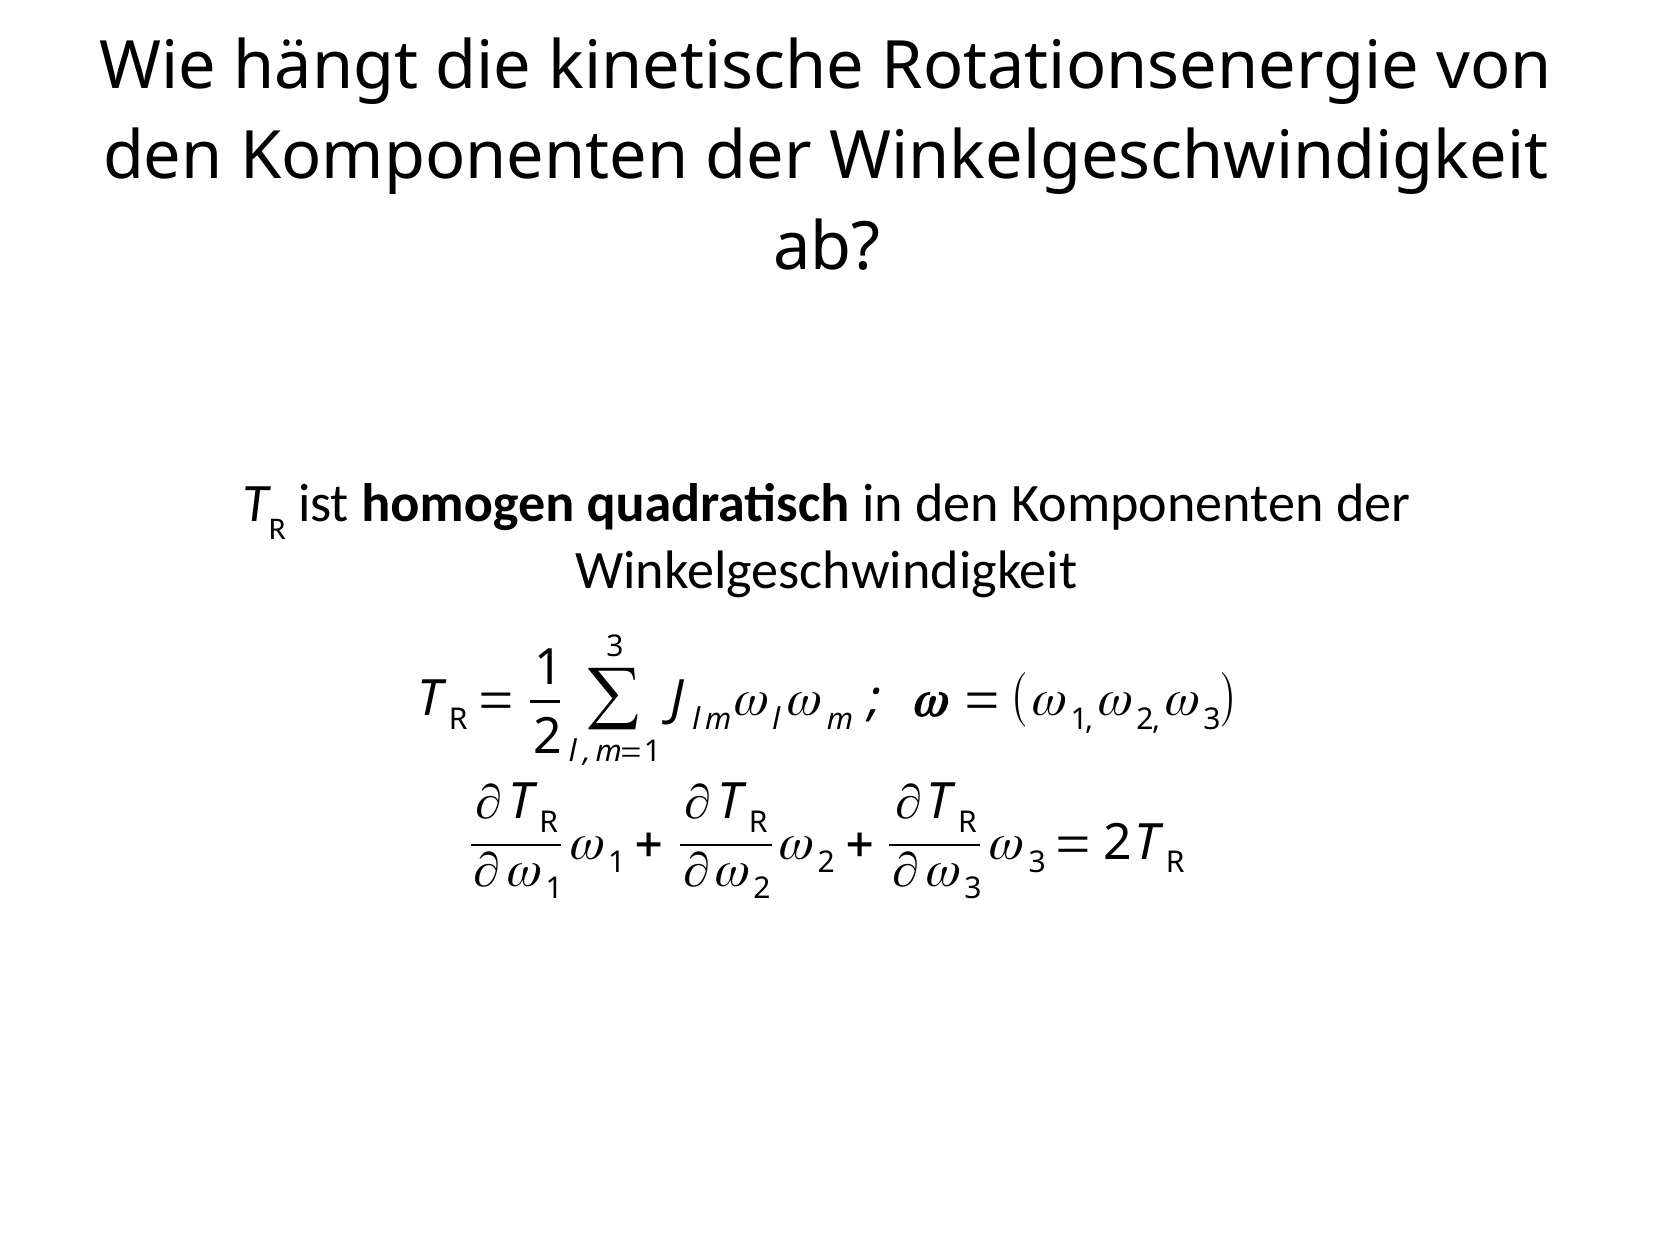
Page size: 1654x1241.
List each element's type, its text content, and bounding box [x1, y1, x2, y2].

subtitle TR ist homogen quadratisch in den Komponenten der Winkelgeschwindigkeit [82, 290, 1571, 1010]
chart [411, 628, 1243, 908]
title Wie hängt die kinetische Rotationsenergie von den Komponenten der Winkelgeschwindigkeit ab? [82, 49, 1571, 257]
